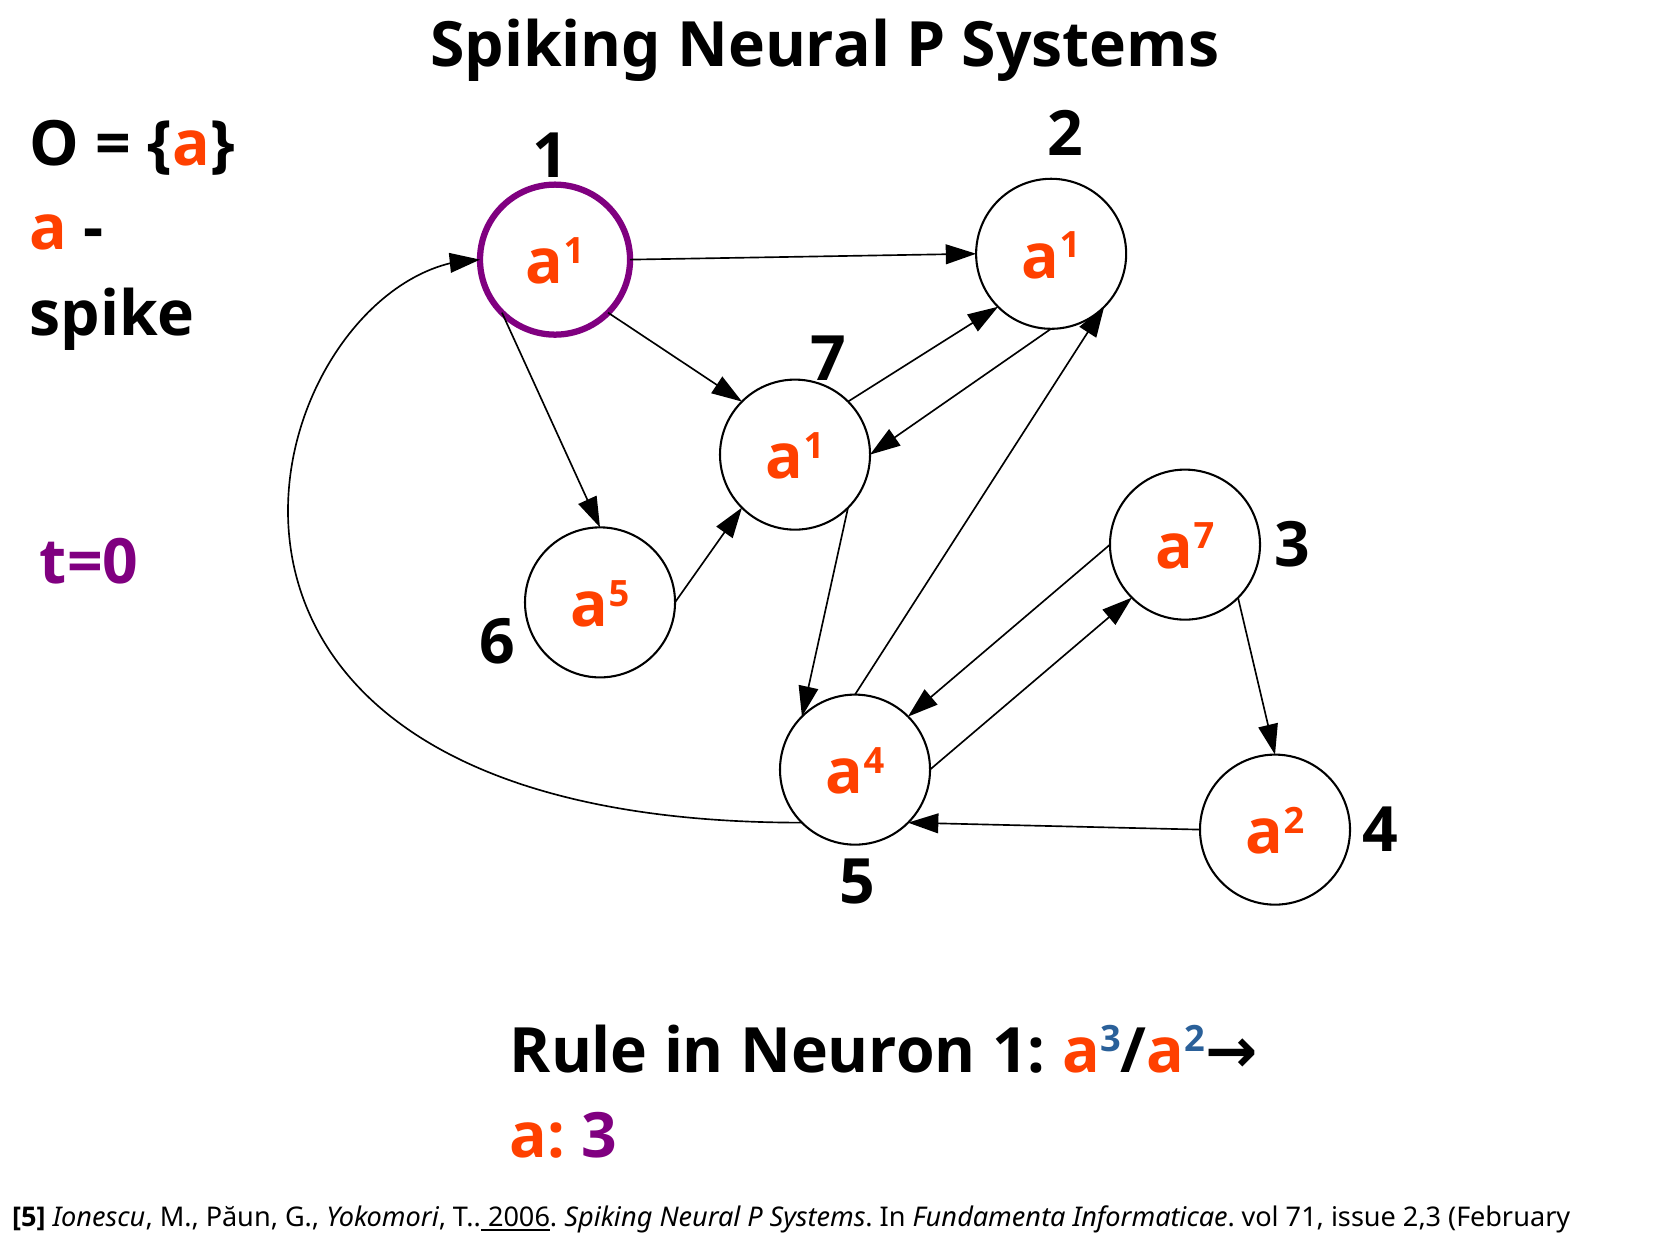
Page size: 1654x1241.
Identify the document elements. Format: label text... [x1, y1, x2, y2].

text_box Rule in Neuron 1: a3/a2→ a: 3 [495, 998, 1291, 1140]
text_box a1 [976, 179, 1127, 329]
text_box 1 [517, 103, 565, 202]
text_box 2 [1033, 81, 1081, 179]
text_box a1 [480, 185, 631, 335]
text_box a2 [1200, 754, 1348, 905]
text_box t=0 [9, 509, 160, 607]
text_box [5] Ionescu, M., Păun, G., Yokomori, T.. 2006. Spiking Neural P Systems. In Fundamenta Informaticae. vol 71, issue 2,3 (February 2006), 279-308. [0, 1190, 1654, 1241]
text_box a4 [780, 694, 931, 843]
text_box a5 [525, 527, 676, 678]
text_box 7 [795, 306, 843, 404]
text_box 4 [1348, 777, 1396, 875]
text_box 3 [1260, 492, 1321, 590]
text_box 6 [465, 589, 512, 687]
title Spiking Neural P Systems [0, 1, 1651, 84]
text_box a1 [720, 379, 871, 530]
text_box O = {a} a - spike [15, 90, 301, 271]
text_box a7 [1110, 469, 1260, 620]
text_box 5 [825, 829, 872, 927]
